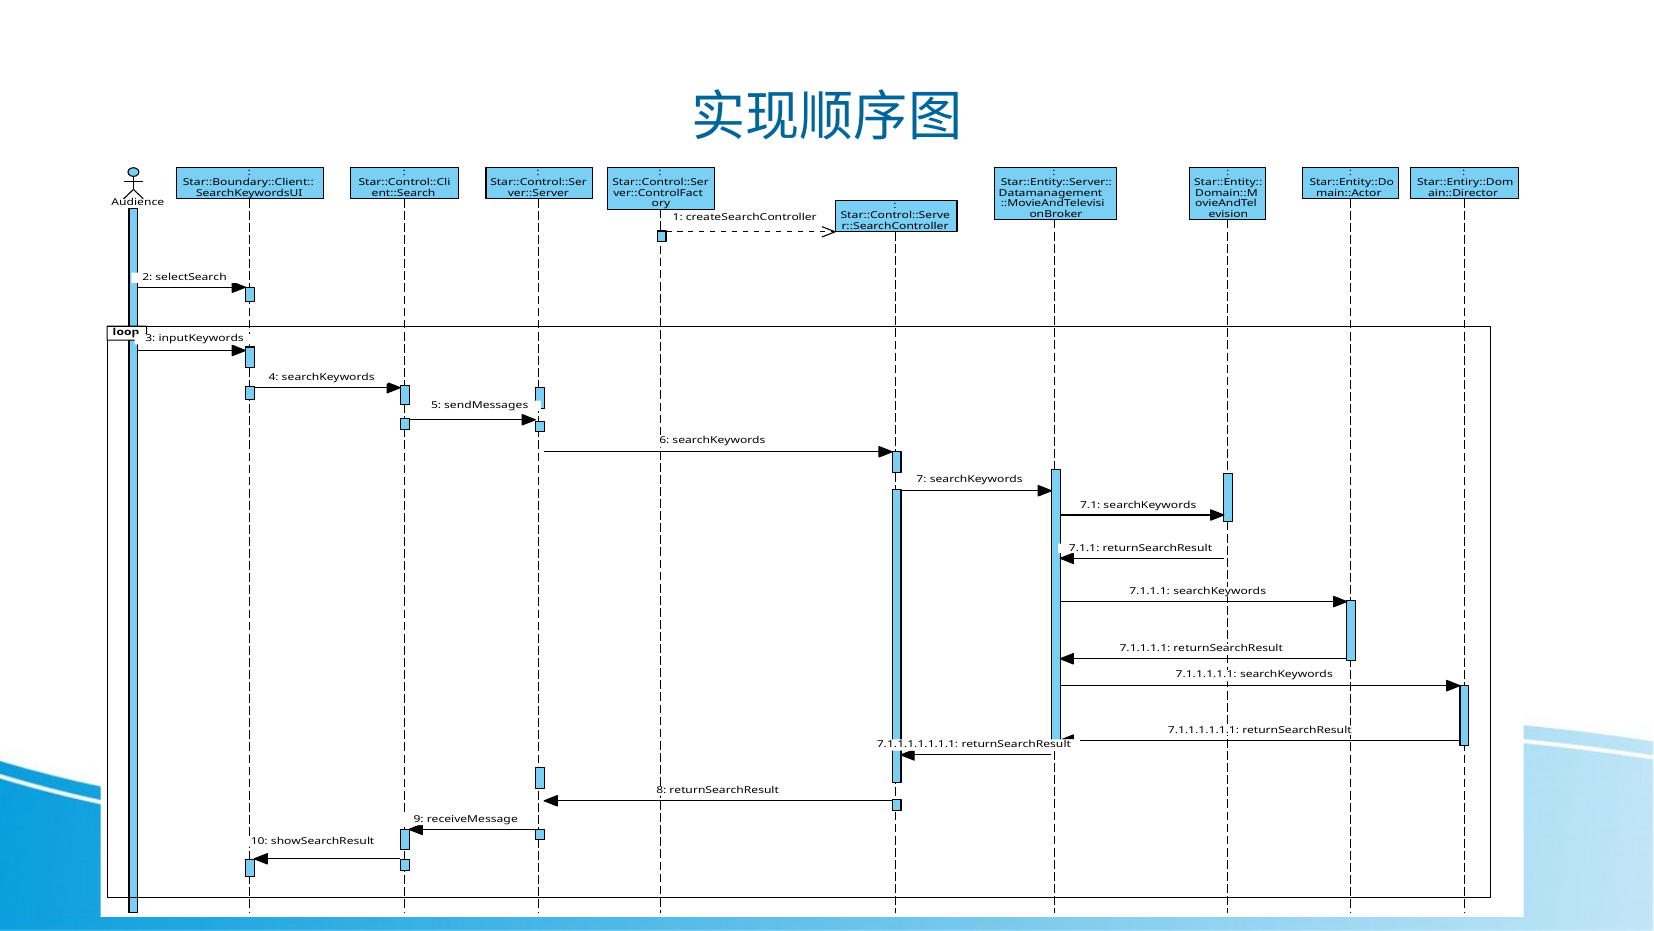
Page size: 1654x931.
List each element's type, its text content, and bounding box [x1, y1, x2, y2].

title 实现顺序图 [82, 33, 1571, 189]
picture [0, 166, 1654, 931]
